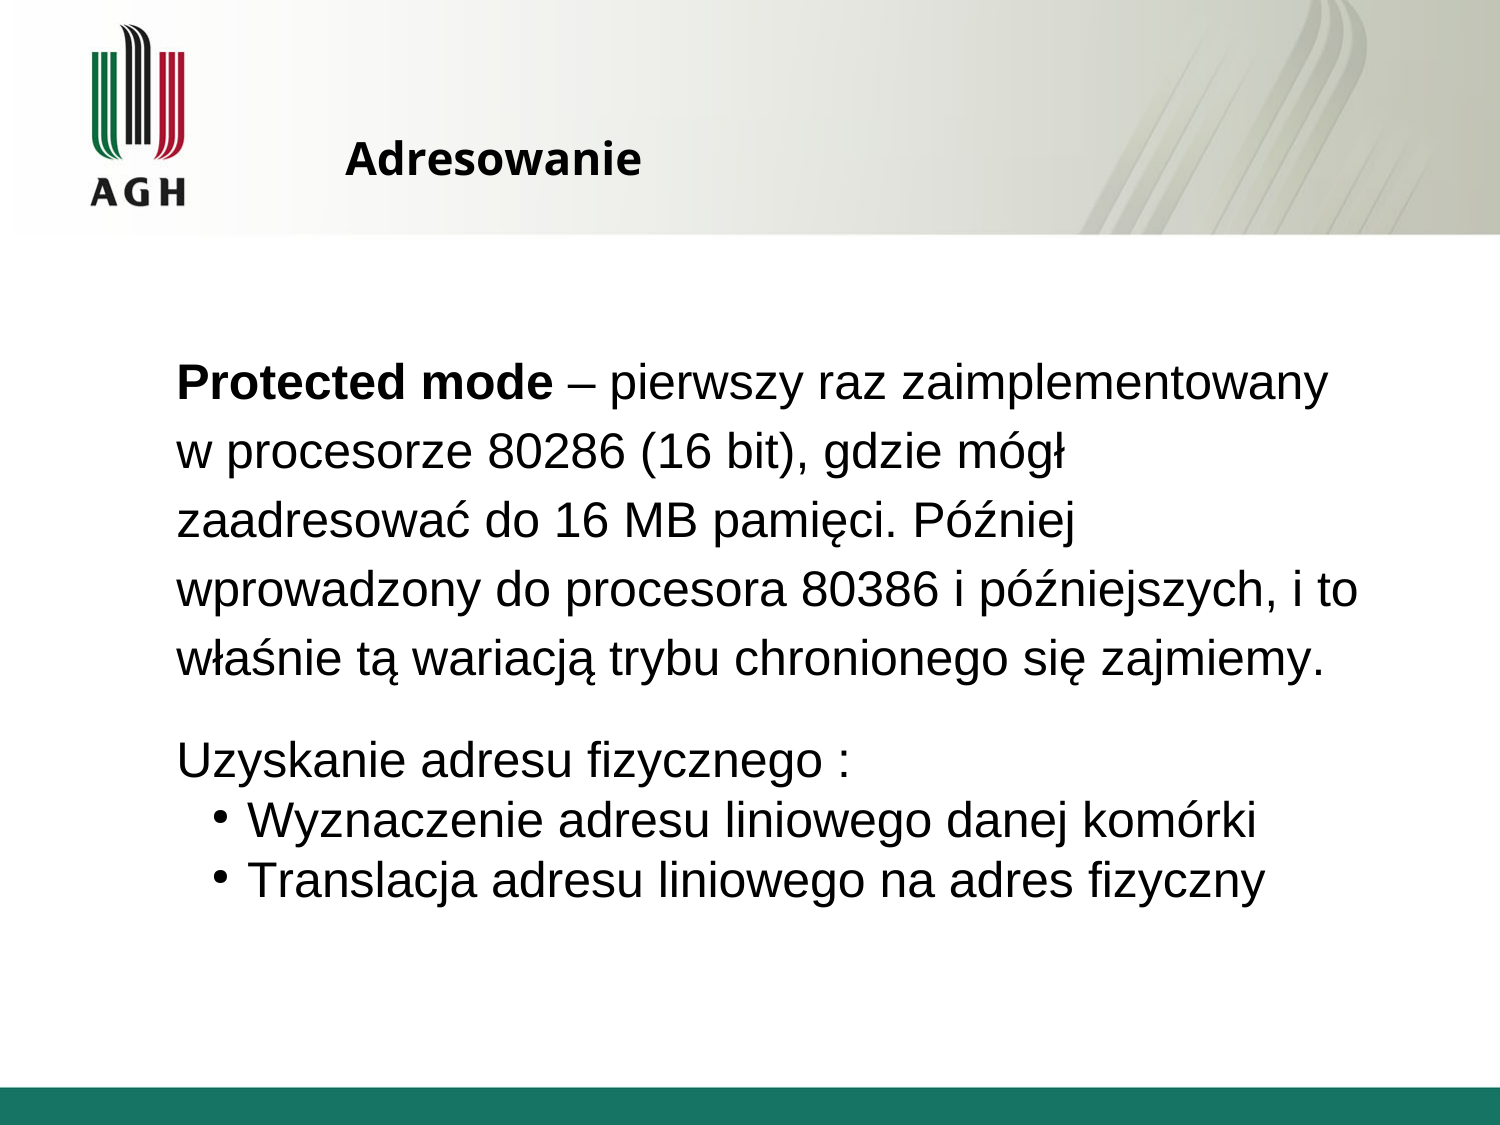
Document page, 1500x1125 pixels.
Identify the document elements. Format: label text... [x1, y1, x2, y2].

picture [0, 0, 1500, 1125]
title Adresowanie [330, 94, 1312, 221]
text_box Uzyskanie adresu fizycznego : Wyznaczenie adresu liniowego danej komórki Translacja adresu liniowego na adres fizyczny [161, 720, 1363, 916]
text_box Protected mode – pierwszy raz zaimplementowany w procesorze 80286 (16 bit), gdzie mógł zaadresować do 16 MB pamięci. Później wprowadzony do procesora 80386 i późniejszych, i to właśnie tą wariacją trybu chronionego się zajmiemy. [161, 333, 1379, 1125]
